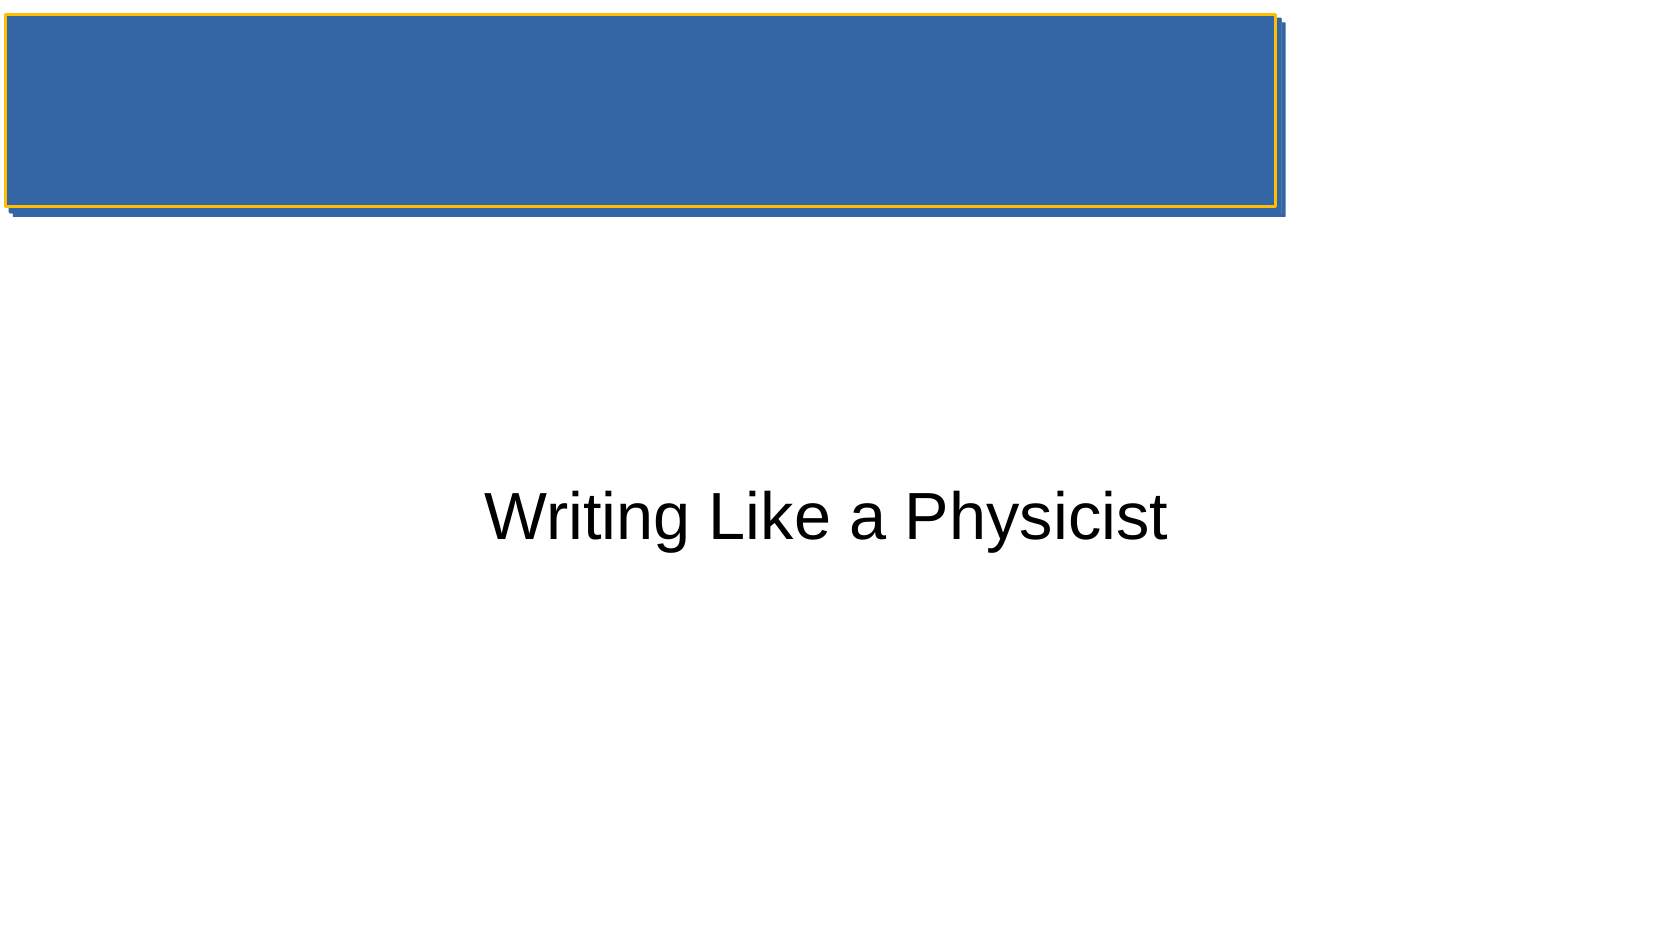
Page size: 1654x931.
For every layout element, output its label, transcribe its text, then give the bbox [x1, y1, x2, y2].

subtitle Writing Like a Physicist [88, 236, 1565, 798]
